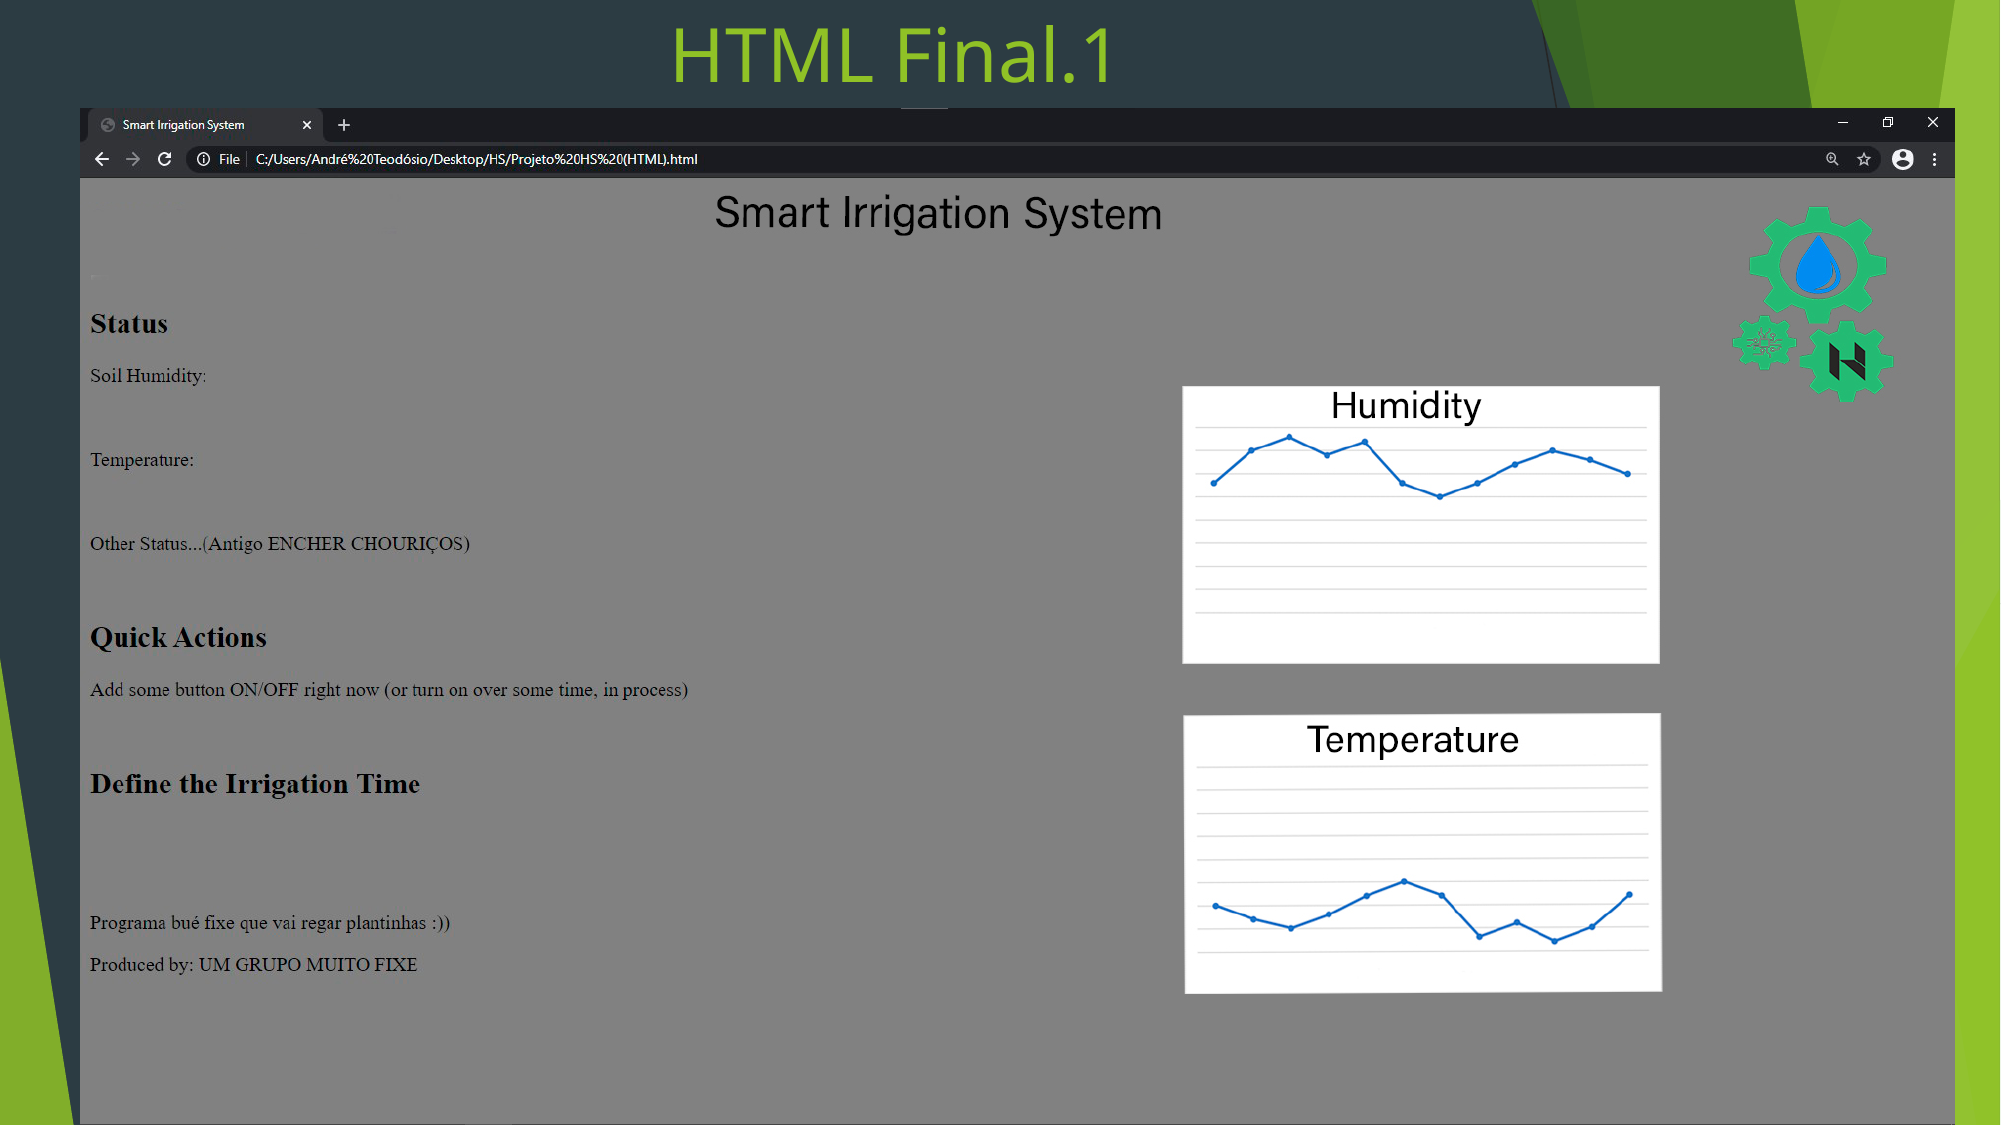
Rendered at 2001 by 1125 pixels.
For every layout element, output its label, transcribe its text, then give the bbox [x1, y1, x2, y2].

title HTML Final.1 [519, 0, 1274, 108]
picture [80, 108, 1955, 1125]
